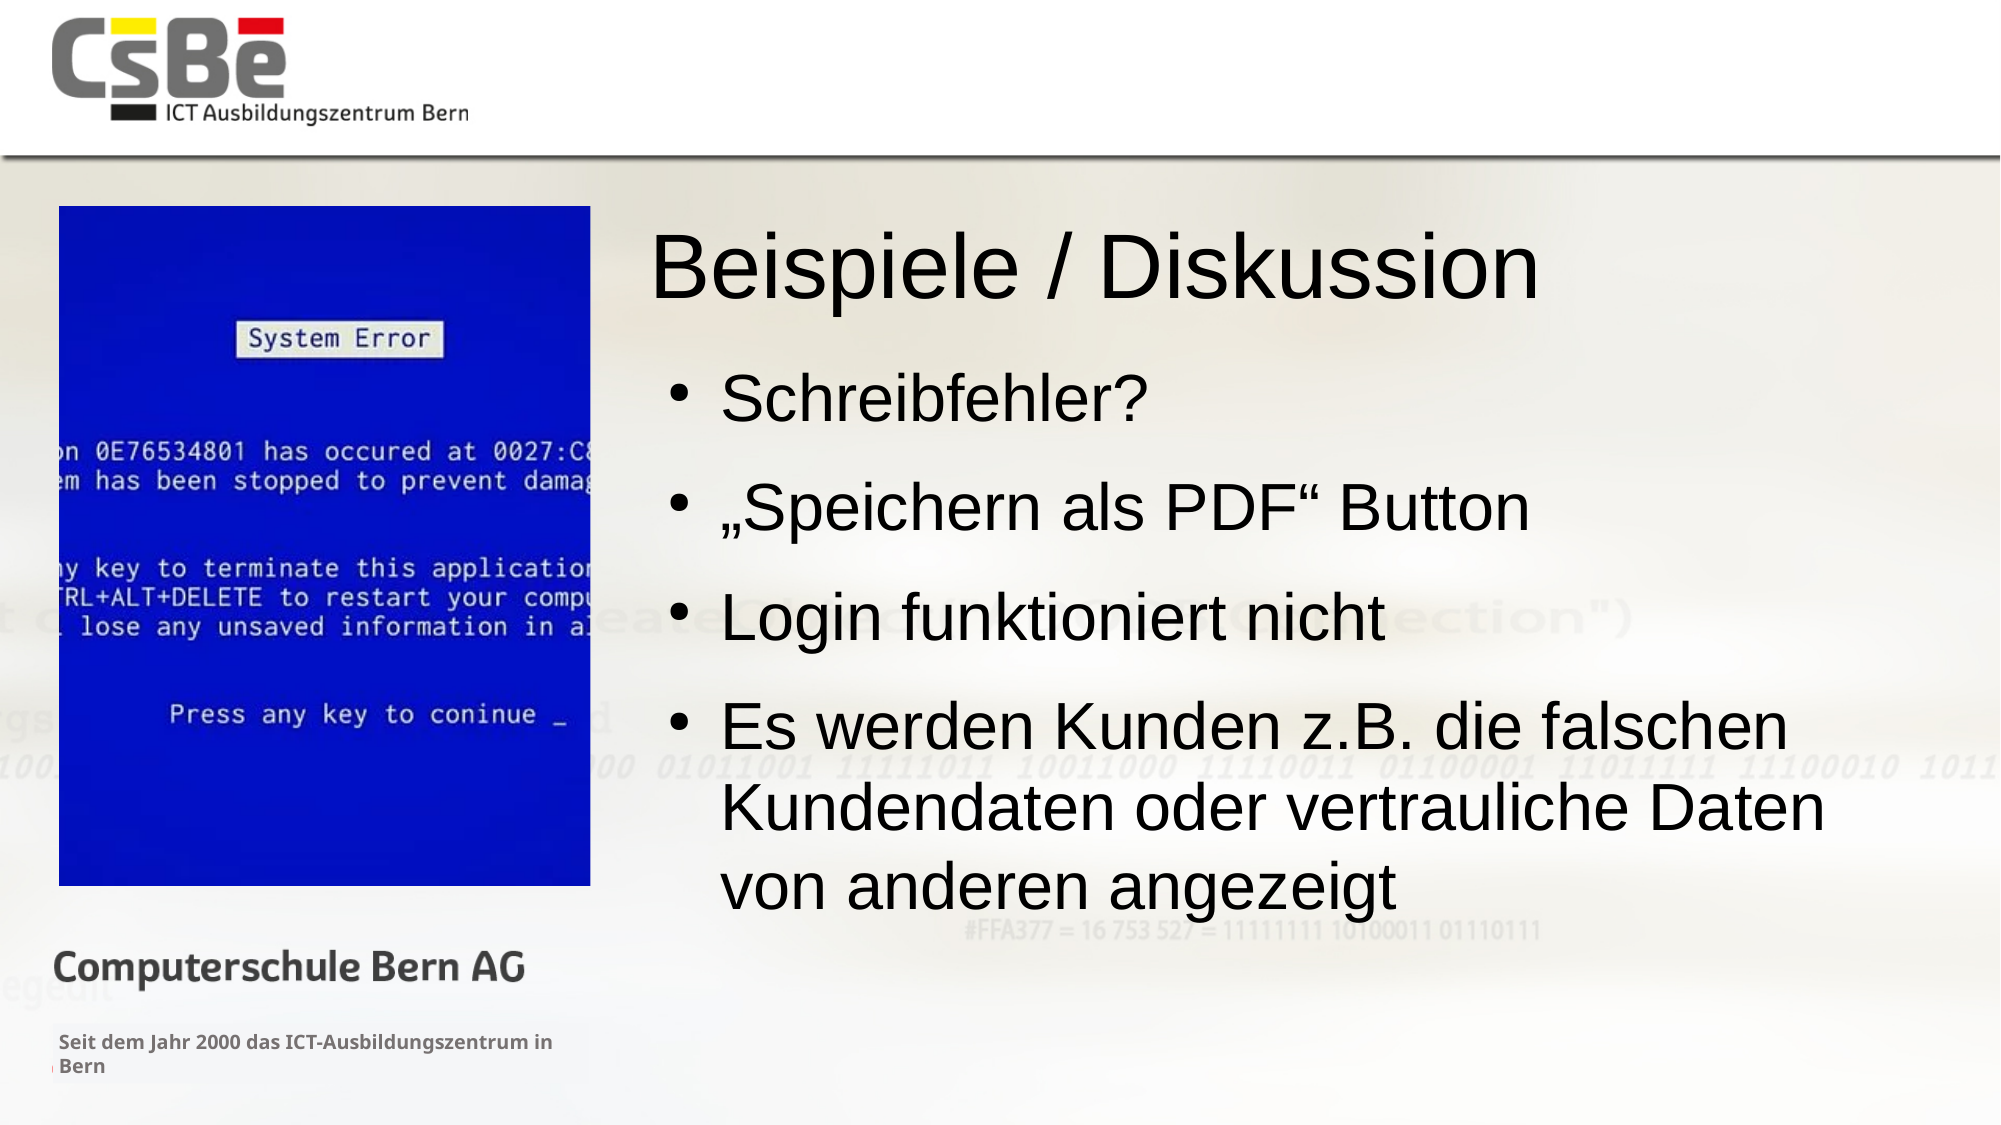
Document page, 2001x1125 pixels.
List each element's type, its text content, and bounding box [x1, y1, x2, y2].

list Beispiele / Diskussion [649, 206, 1920, 355]
list Schreibfehler? „Speichern als PDF“ Button Login funktioniert nicht Es werden Kunden z.B. die falschen Kundendaten oder vertrauliche Daten von anderen angezeigt [649, 355, 1920, 1004]
picture [0, 0, 2001, 1125]
